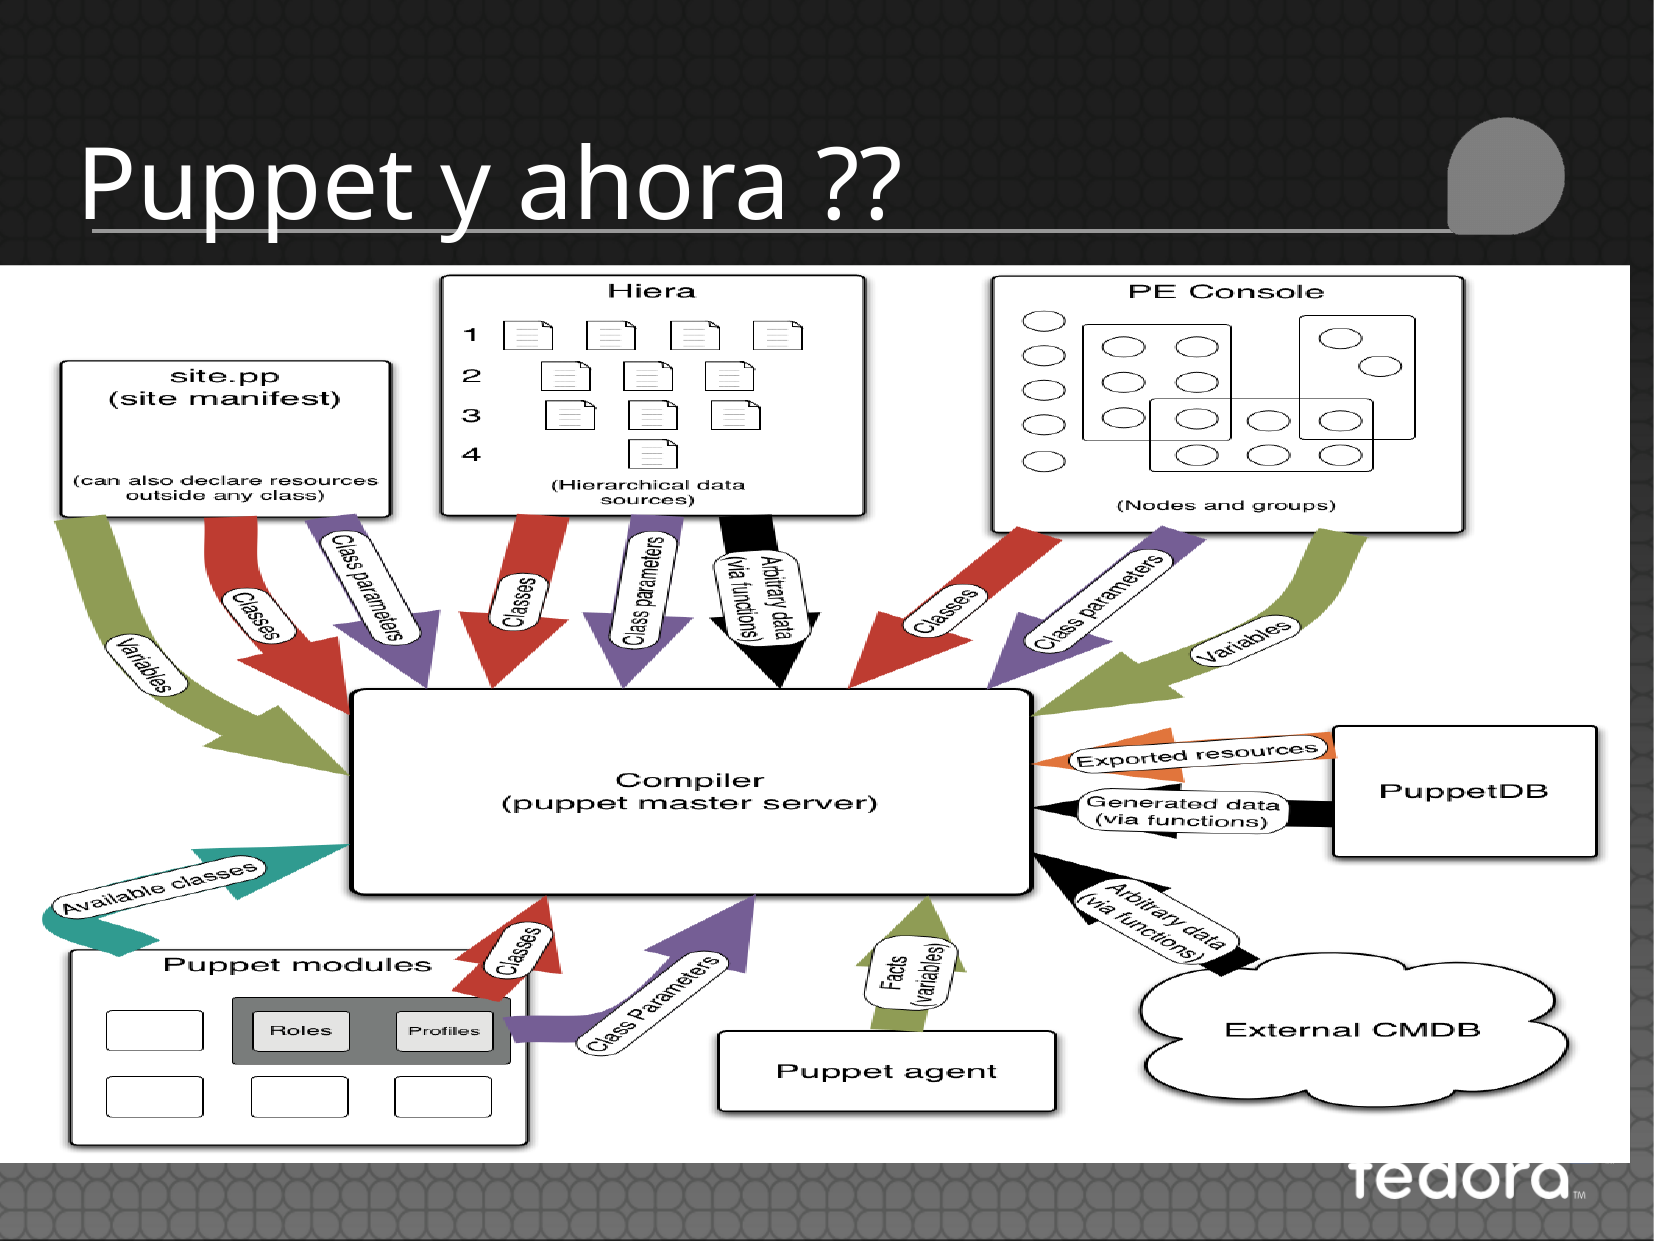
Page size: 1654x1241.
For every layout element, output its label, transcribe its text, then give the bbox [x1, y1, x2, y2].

title Puppet y ahora ?? [76, 112, 1566, 249]
picture [0, 0, 1654, 1241]
